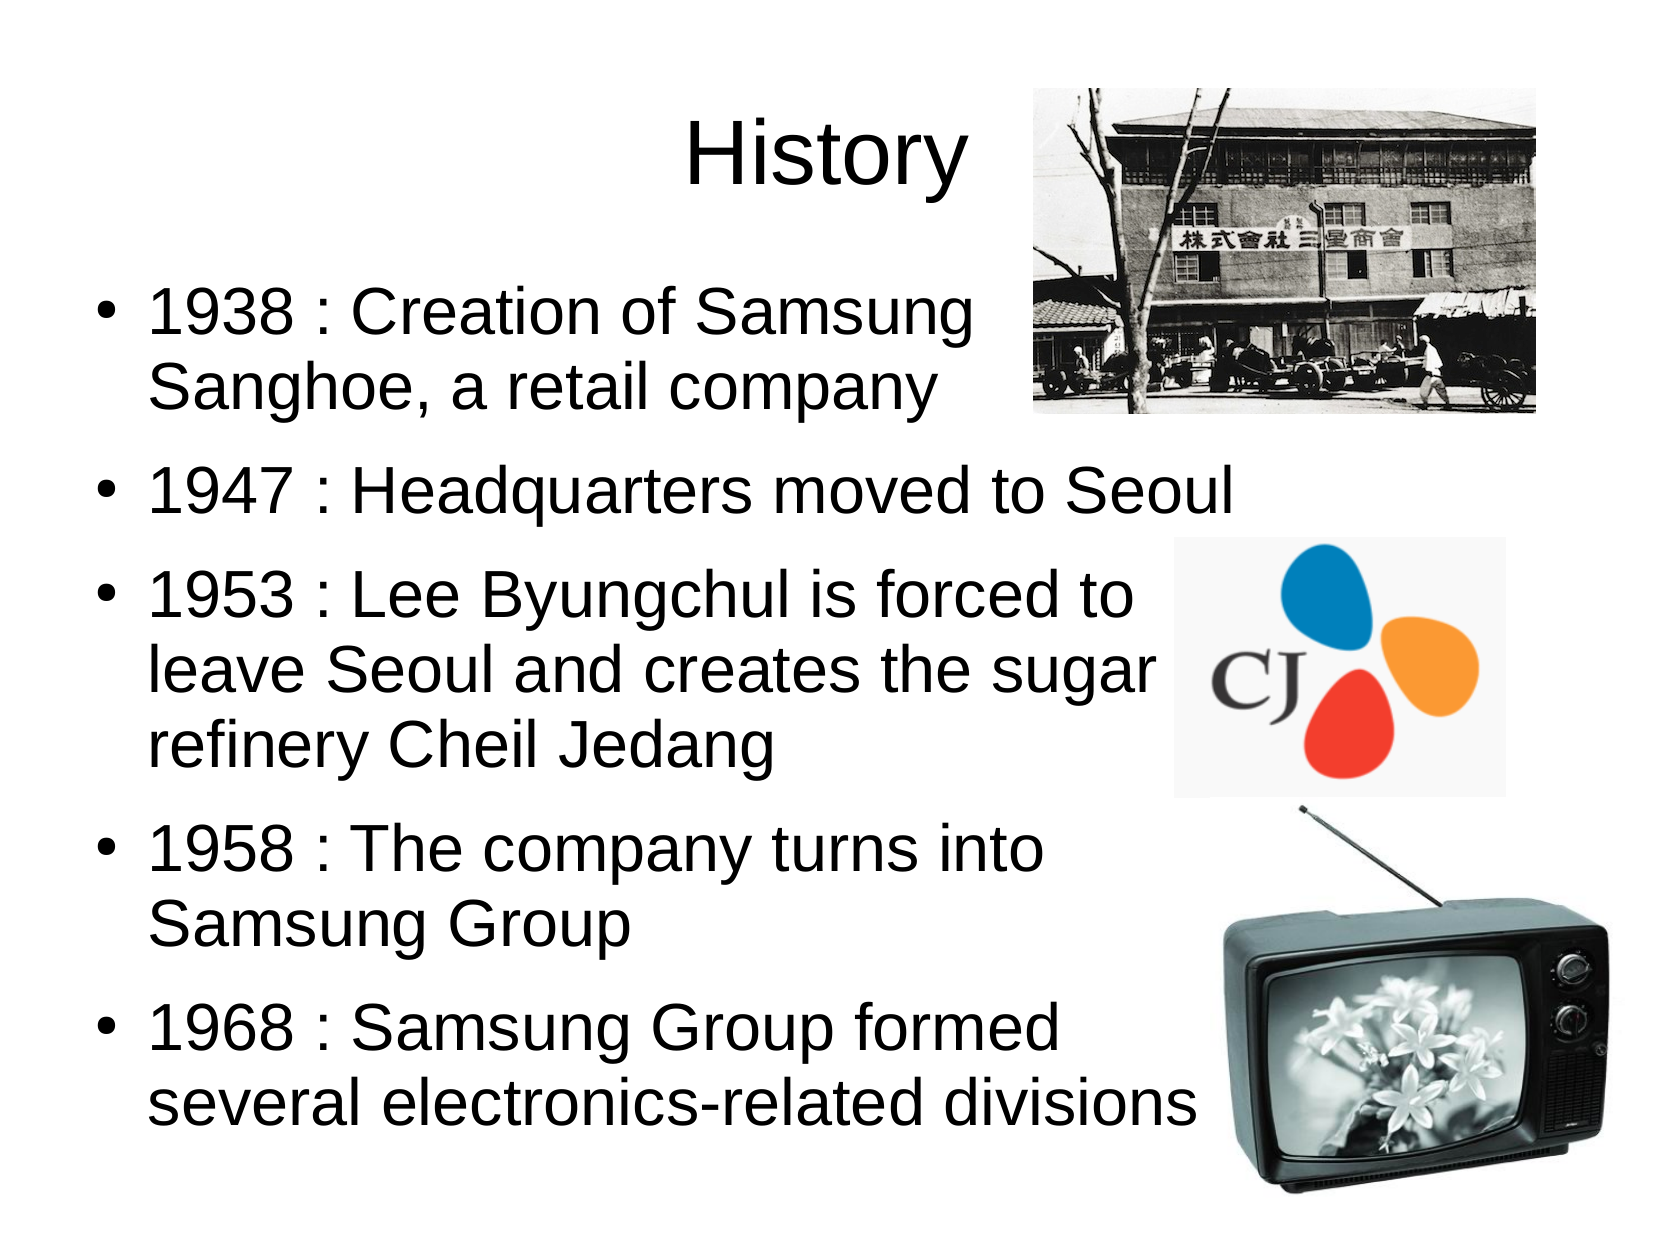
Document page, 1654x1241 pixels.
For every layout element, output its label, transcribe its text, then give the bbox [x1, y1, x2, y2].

title History [82, 56, 1571, 250]
list 1938 : Creation of Samsung Sanghoe, a retail company 1947 : Headquarters moved to Seoul 1953 : Lee Byungchul is forced to leave Seoul and creates the sugar refinery Cheil Jedang 1958 : The company turns into Samsung Group 1968 : Samsung Group formed several electronics-related divisions [76, 274, 1270, 1182]
picture [1033, 88, 1536, 414]
picture [1174, 537, 1625, 1208]
